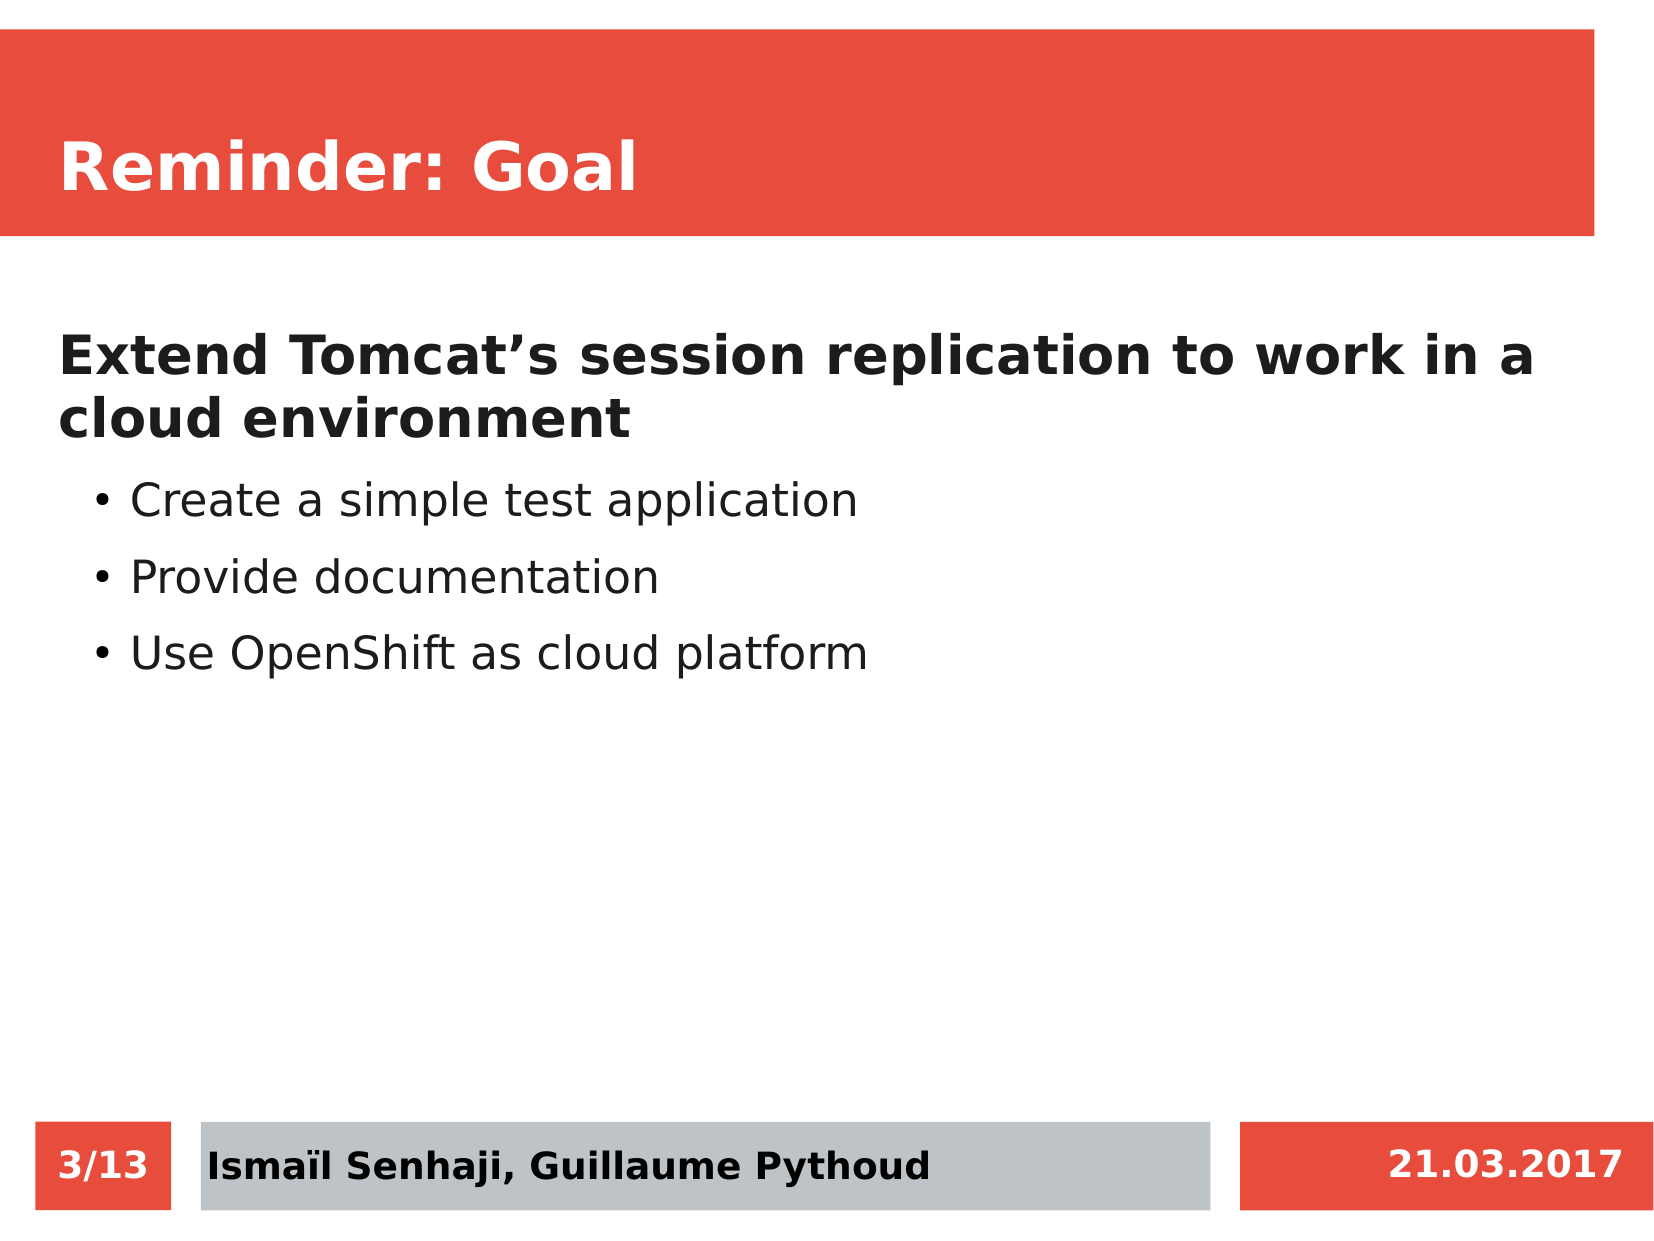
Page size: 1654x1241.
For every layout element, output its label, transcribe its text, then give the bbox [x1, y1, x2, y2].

list Extend Tomcat’s session replication to work in a cloud environment Create a simple test application Provide documentation Use OpenShift as cloud platform [58, 324, 1565, 1093]
title Reminder: Goal [58, 58, 1595, 207]
